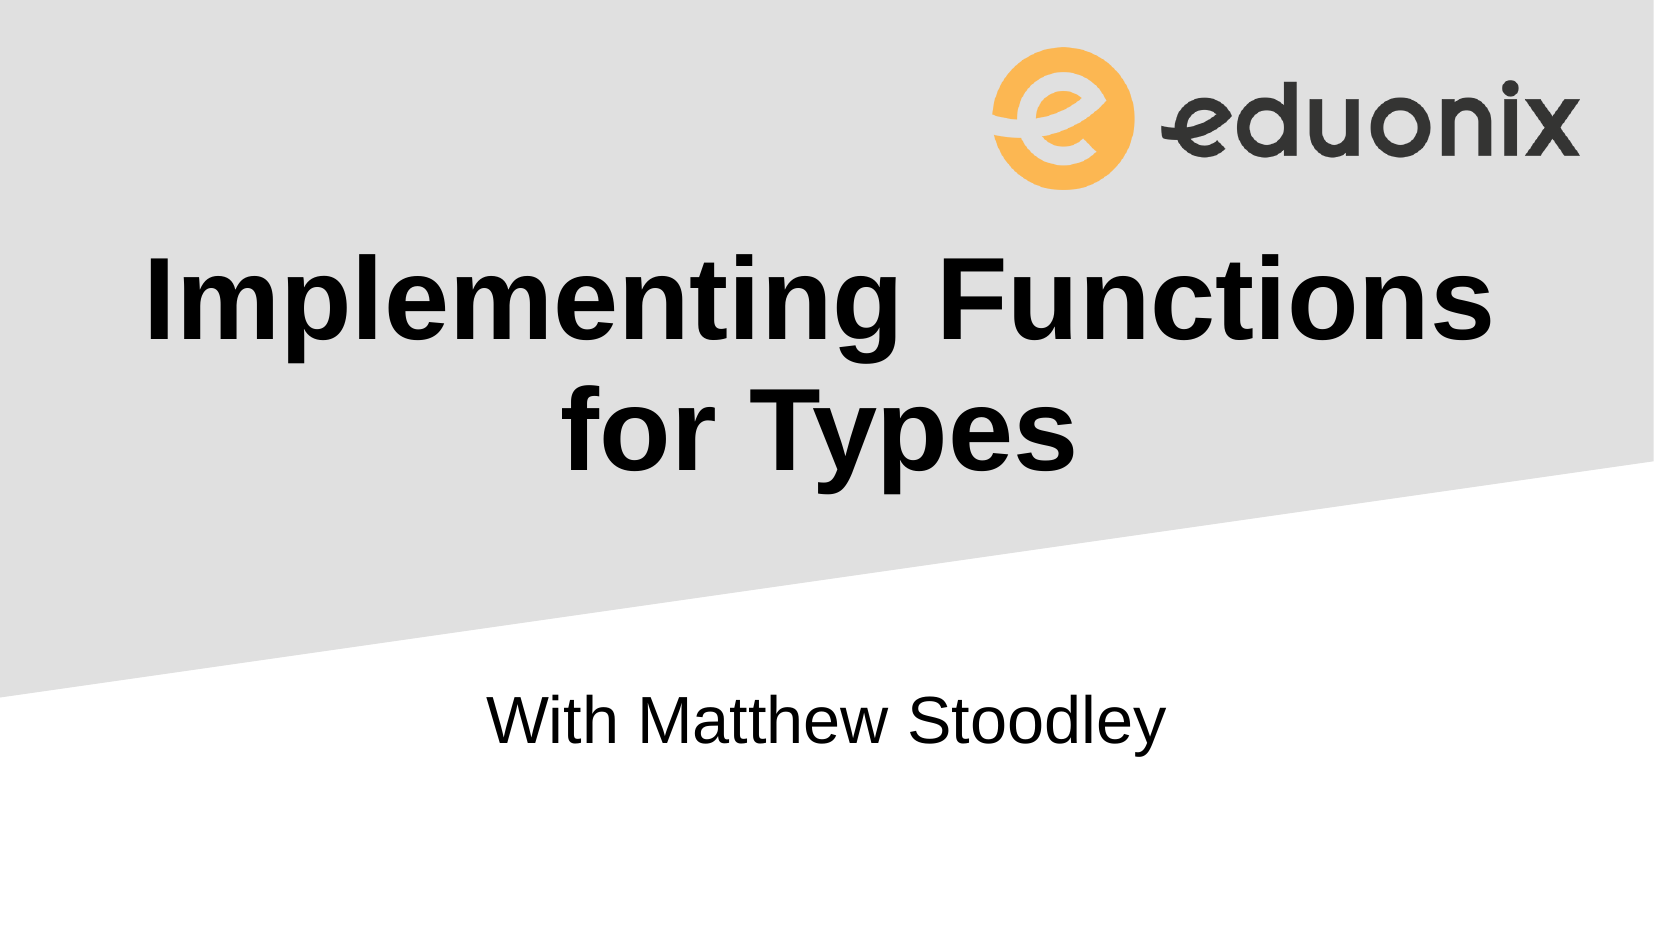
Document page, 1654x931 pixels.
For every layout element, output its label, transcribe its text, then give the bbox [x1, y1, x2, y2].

subtitle With Matthew Stoodley [93, 578, 1561, 863]
picture [992, 47, 1580, 190]
title Implementing Functions for Types [75, 90, 1564, 639]
